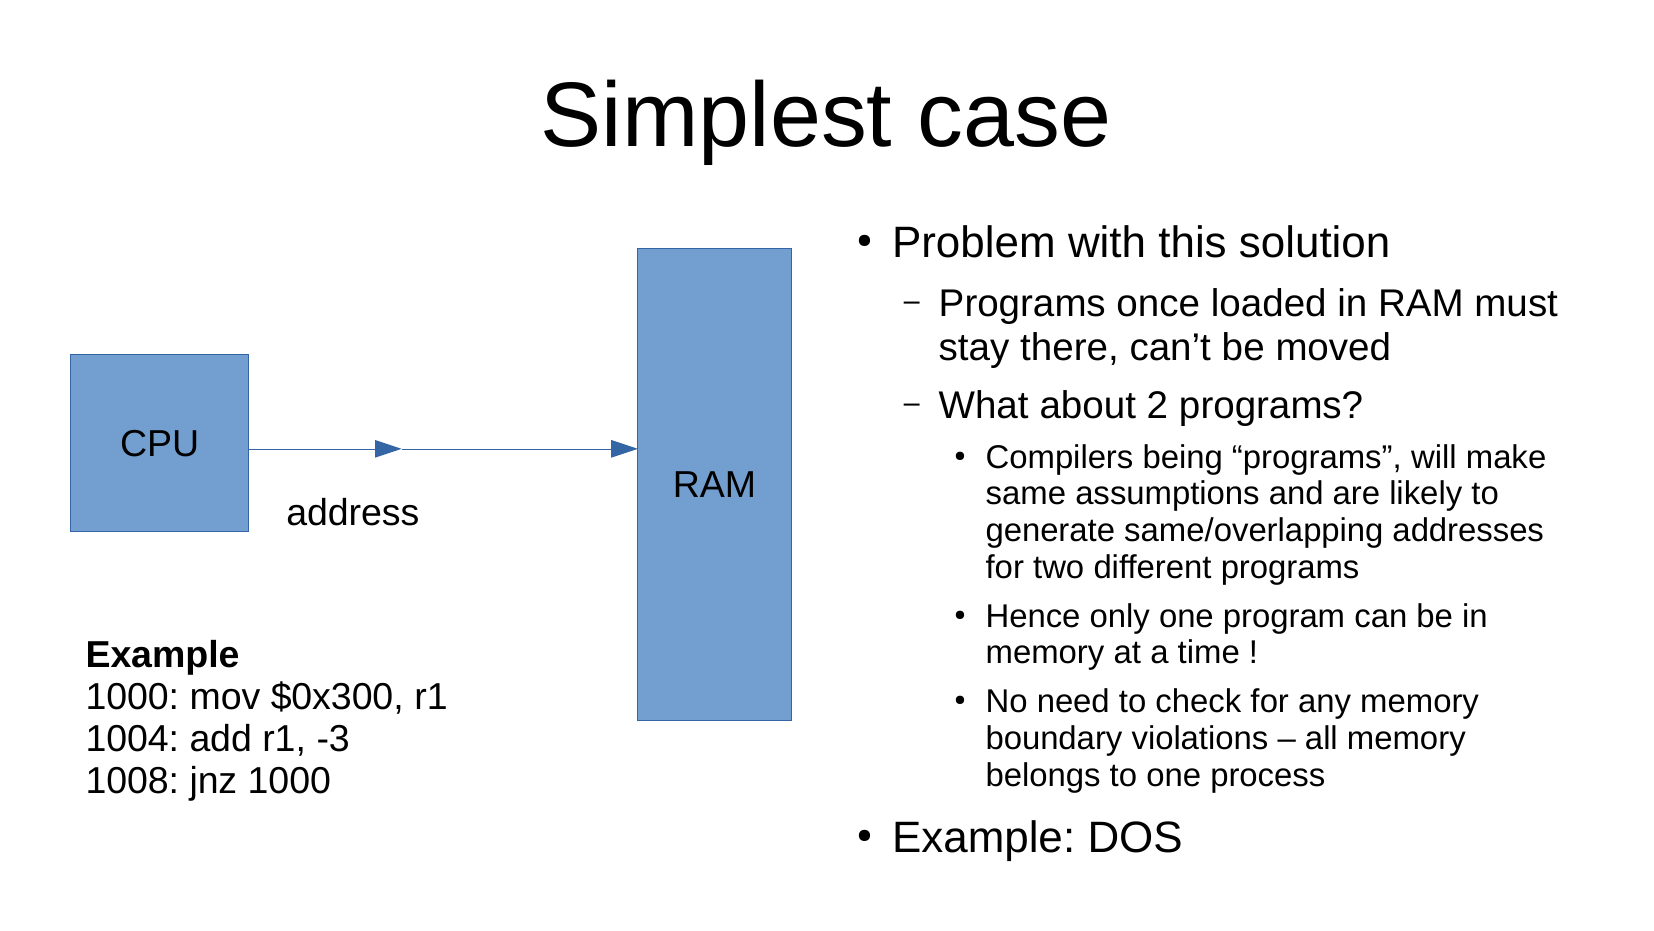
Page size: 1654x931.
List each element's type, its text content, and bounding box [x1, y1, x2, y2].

text_box address [271, 484, 435, 542]
title Simplest case [82, 37, 1571, 193]
text_box Example 1000: mov $0x300, r1 1004: add r1, -3 1008: jnz 1000 [70, 625, 603, 809]
list Problem with this solution Programs once loaded in RAM must stay there, can’t be moved What about 2 programs? Compilers being “programs”, will make same assumptions and are likely to generate same/overlapping addresses for two different programs Hence only one program can be in memory at a time ! No need to check for any memory boundary violations – all memory belongs to one process Example: DOS [845, 217, 1583, 863]
text_box RAM [637, 248, 792, 721]
text_box CPU [70, 354, 249, 532]
